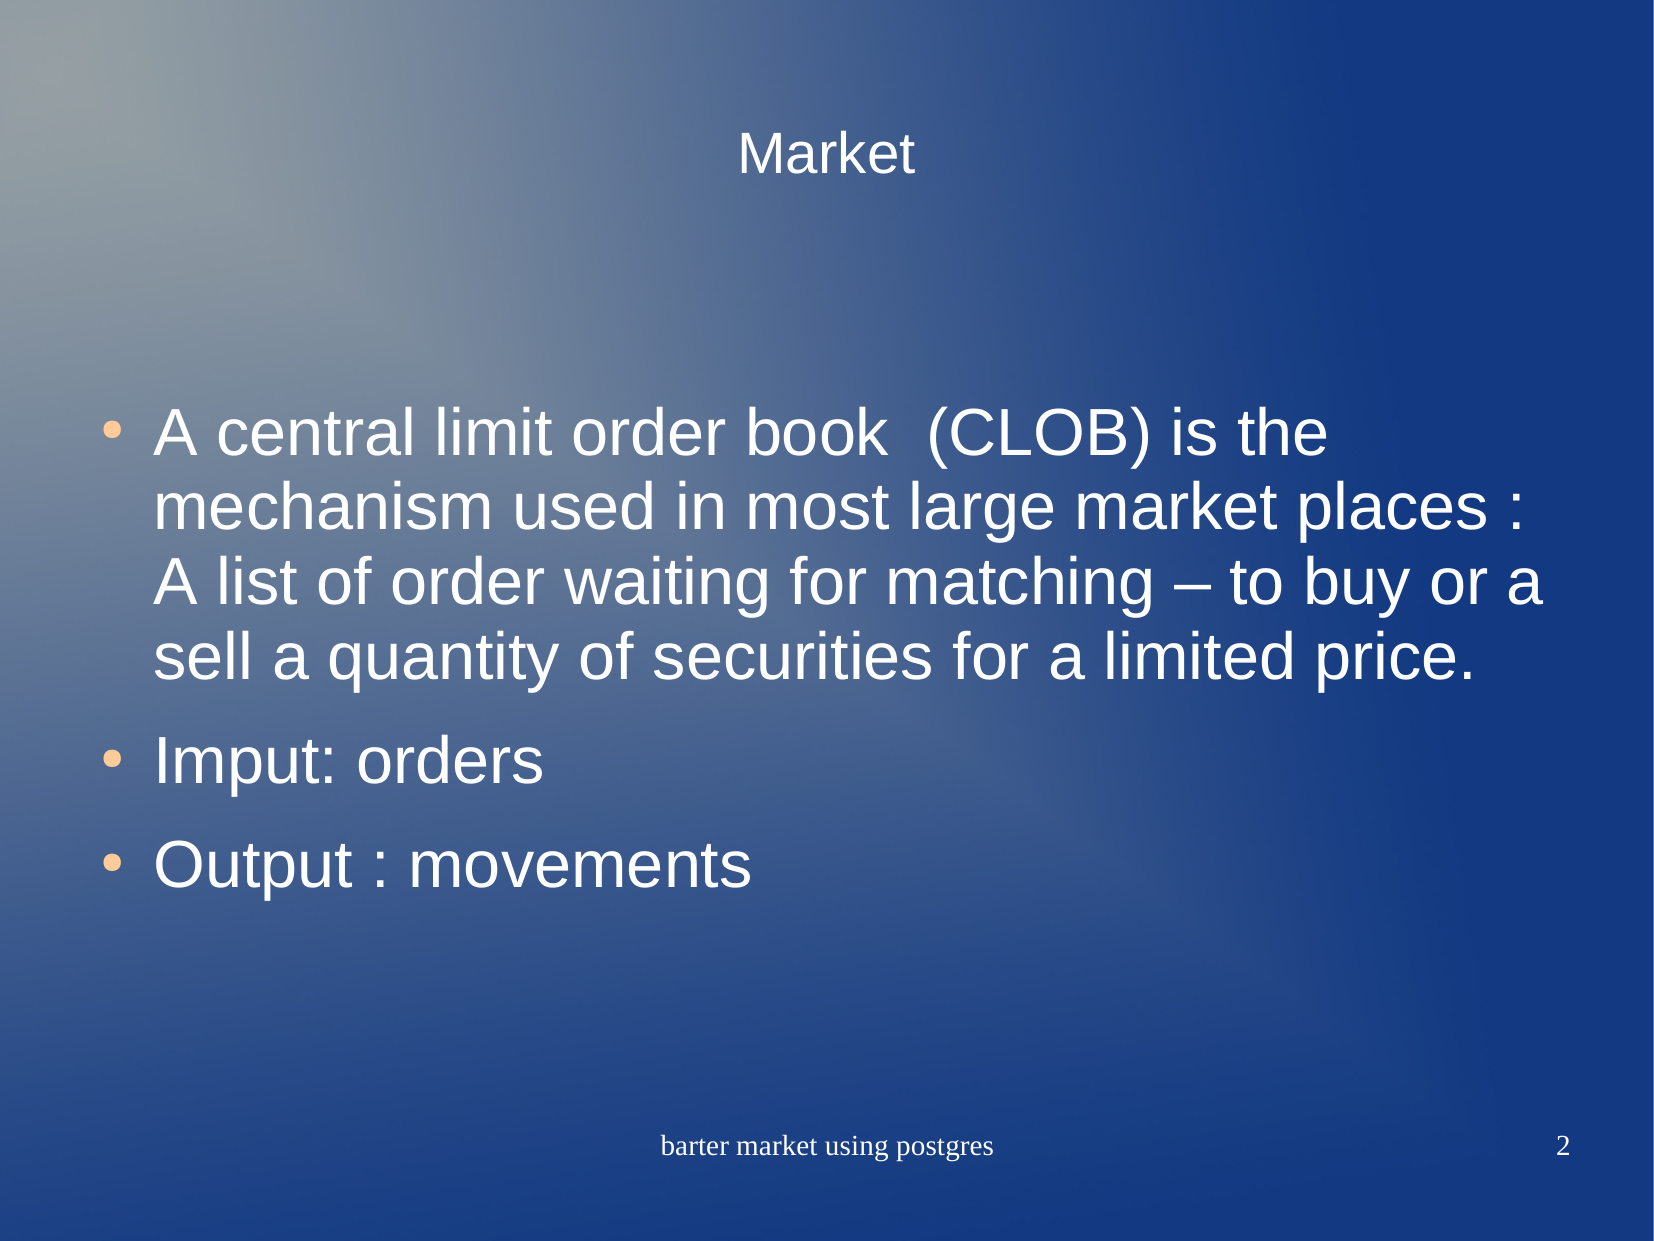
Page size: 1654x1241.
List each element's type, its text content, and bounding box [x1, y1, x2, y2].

title Market [82, 49, 1571, 257]
list A central limit order book (CLOB) is the mechanism used in most large market places : A list of order waiting for matching – to buy or a sell a quantity of securities for a limited price. Imput: orders Output : movements [82, 290, 1571, 1007]
picture [0, 0, 1654, 1241]
